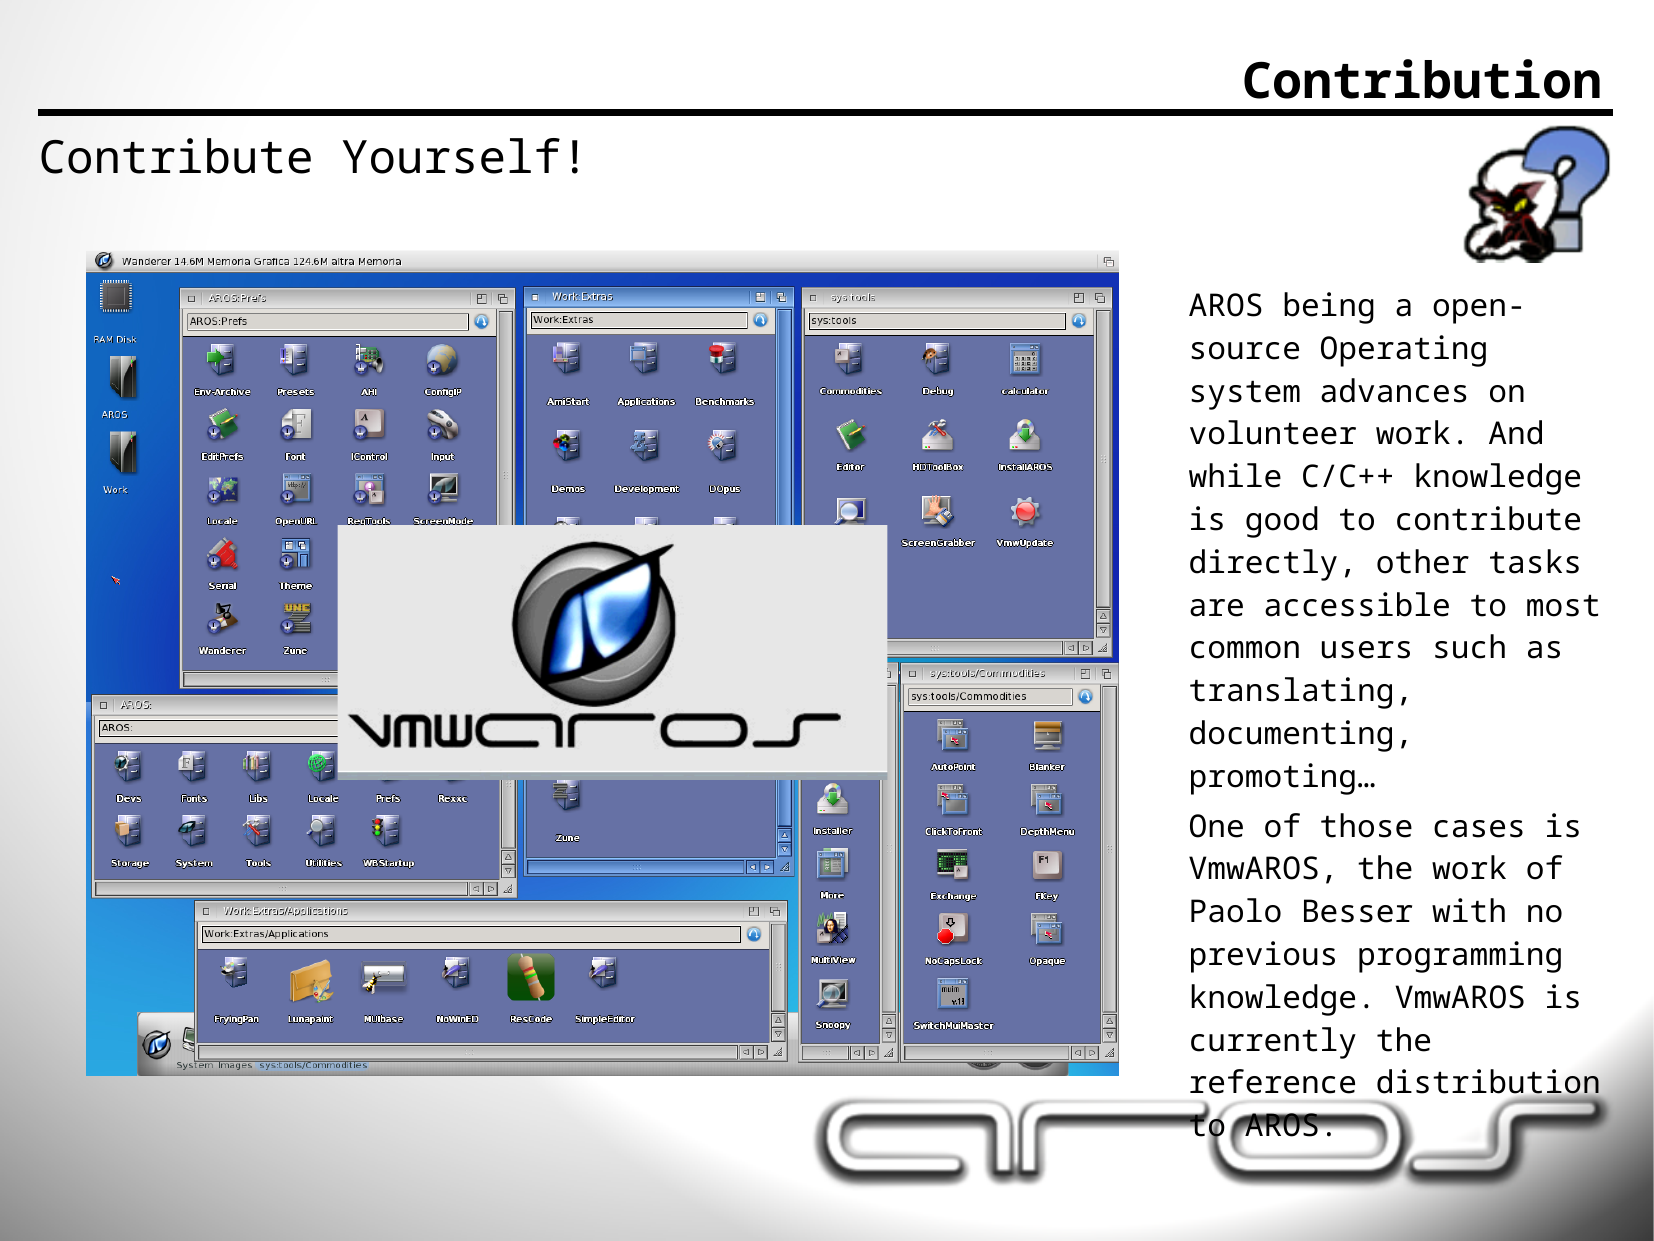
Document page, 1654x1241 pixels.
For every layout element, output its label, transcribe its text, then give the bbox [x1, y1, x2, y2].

text_box Contribute Yourself! [23, 116, 604, 178]
text_box Contribution [1227, 37, 1624, 103]
picture [0, 0, 1654, 1241]
text_box AROS being a open-source Operating system advances on volunteer work. And while C/C++ knowledge is good to contribute directly, other tasks are accessible to most common users such as translating, documenting, promoting… One of those cases is VmwAROS, the work of Paolo Besser with no previous programming knowledge. VmwAROS is currently the reference distribution to AROS. [1173, 275, 1624, 914]
